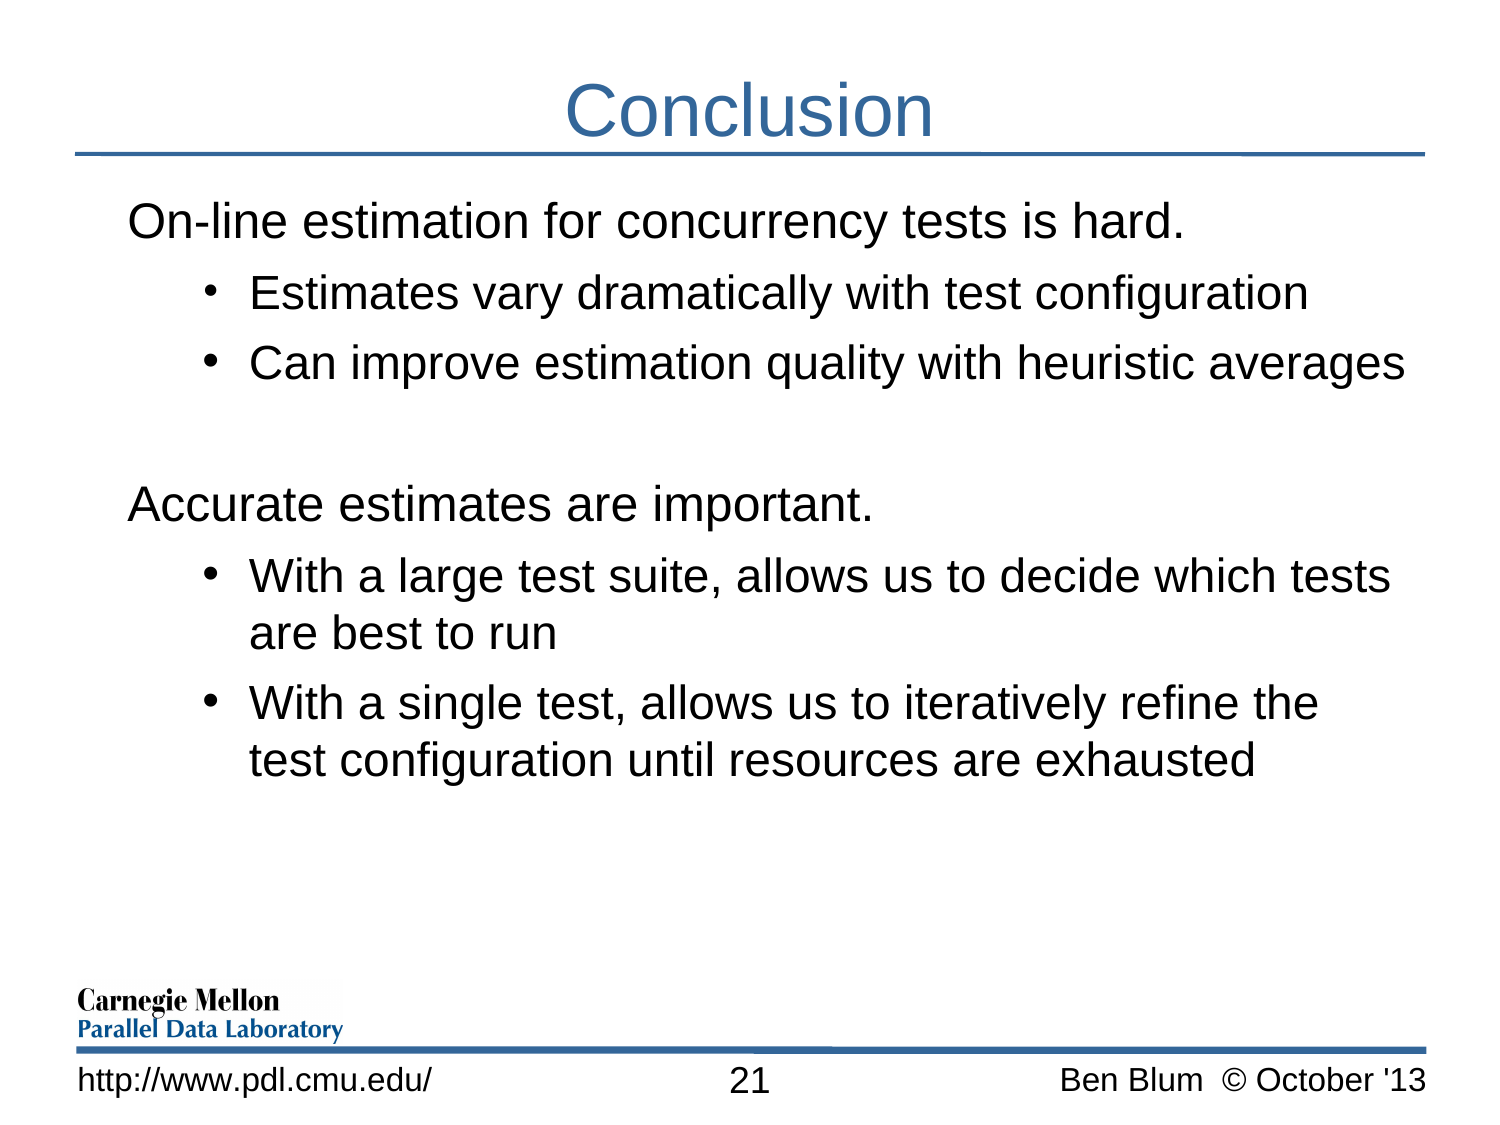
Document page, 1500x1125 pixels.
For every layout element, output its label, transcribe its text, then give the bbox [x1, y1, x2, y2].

list On-line estimation for concurrency tests is hard. Estimates vary dramatically with test configuration Can improve estimation quality with heuristic averages Accurate estimates are important. With a large test suite, allows us to decide which tests are best to run With a single test, allows us to iteratively refine the test configuration until resources are exhausted [112, 181, 1426, 938]
title Conclusion [112, 49, 1388, 163]
picture [77, 979, 343, 1044]
